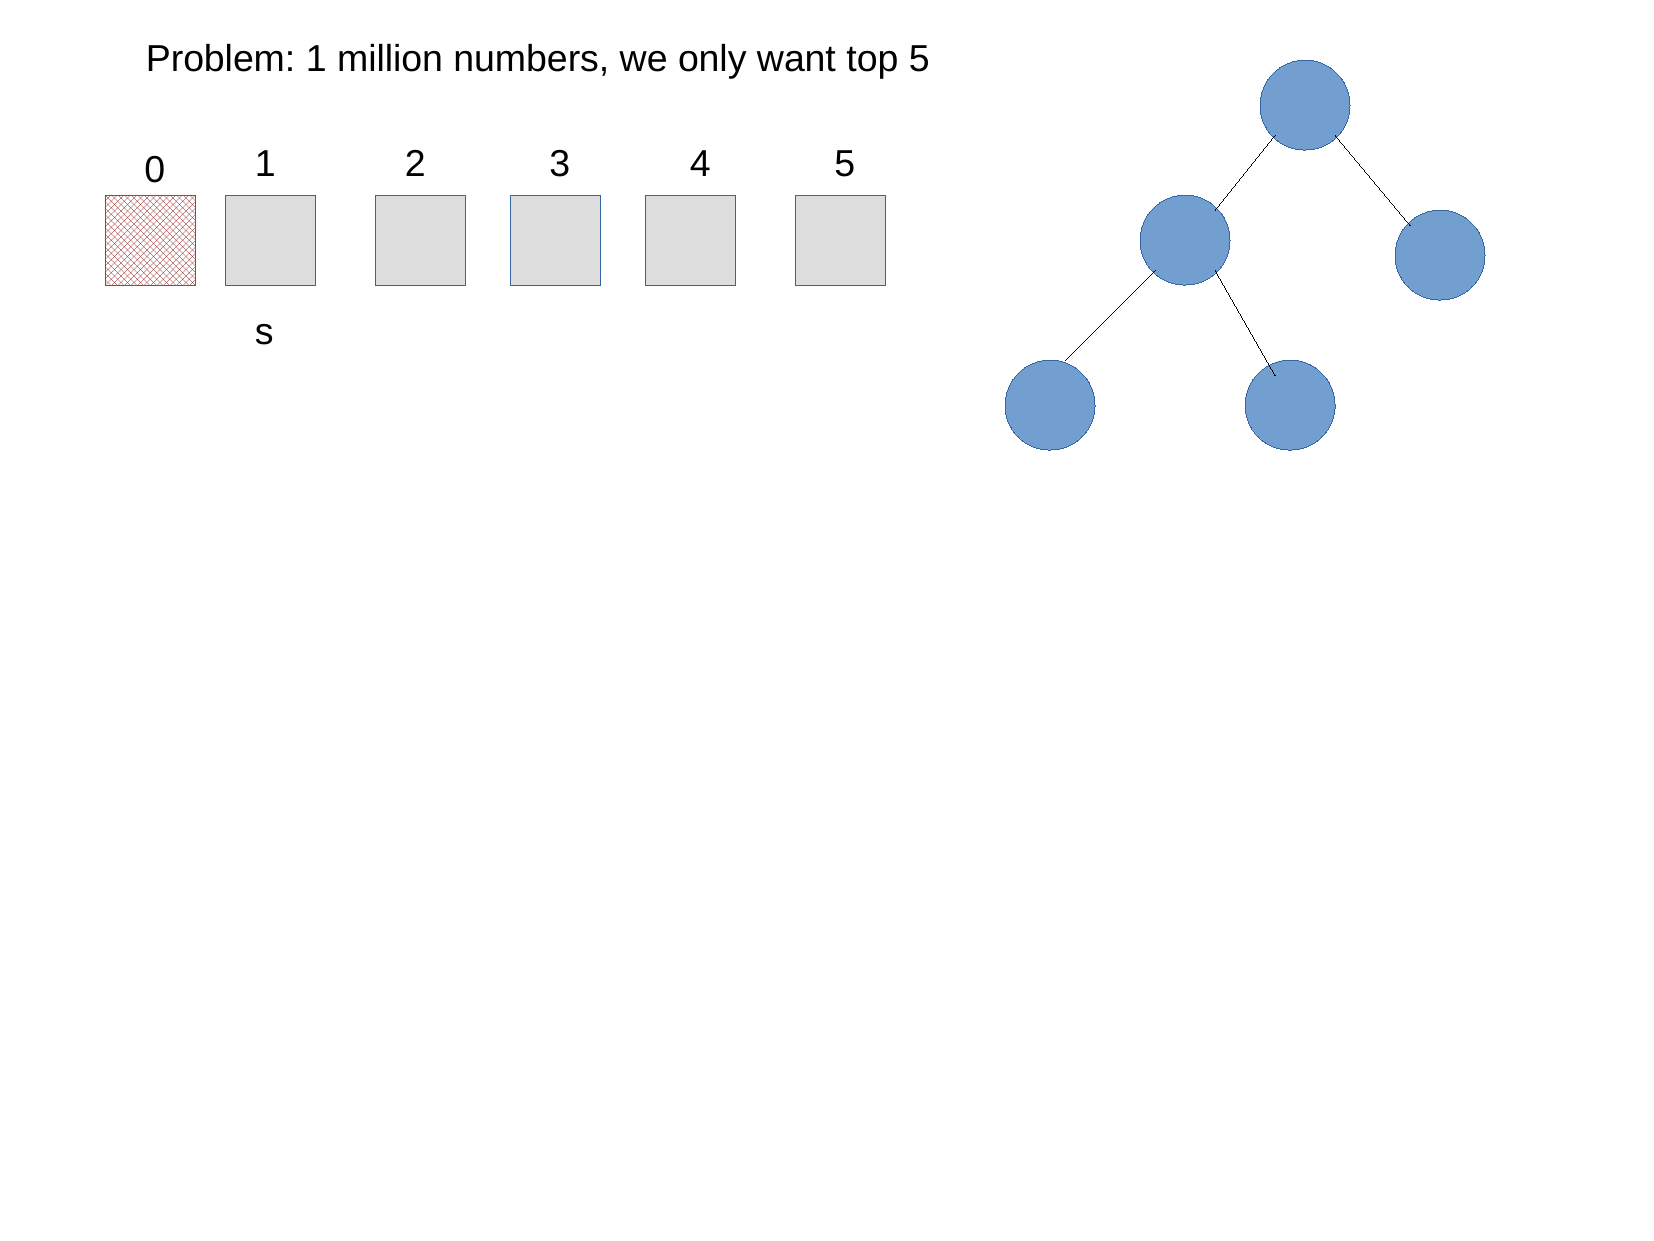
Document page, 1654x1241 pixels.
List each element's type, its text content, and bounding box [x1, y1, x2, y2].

text_box [645, 195, 736, 286]
text_box [375, 195, 466, 286]
text_box Problem: 1 million numbers, we only want top 5 [131, 30, 946, 87]
text_box [1395, 210, 1486, 301]
text_box 1 [240, 135, 291, 234]
text_box 3 [534, 135, 586, 234]
text_box [1260, 60, 1351, 151]
text_box 4 [675, 135, 726, 234]
text_box 5 [819, 135, 871, 234]
text_box 2 [390, 135, 441, 234]
text_box [105, 195, 196, 286]
text_box [1140, 195, 1231, 286]
text_box [1245, 360, 1336, 451]
text_box [795, 195, 886, 286]
text_box [510, 195, 601, 286]
text_box [1005, 360, 1096, 451]
text_box [225, 195, 316, 286]
text_box s [240, 303, 316, 361]
text_box 0 [129, 141, 181, 241]
